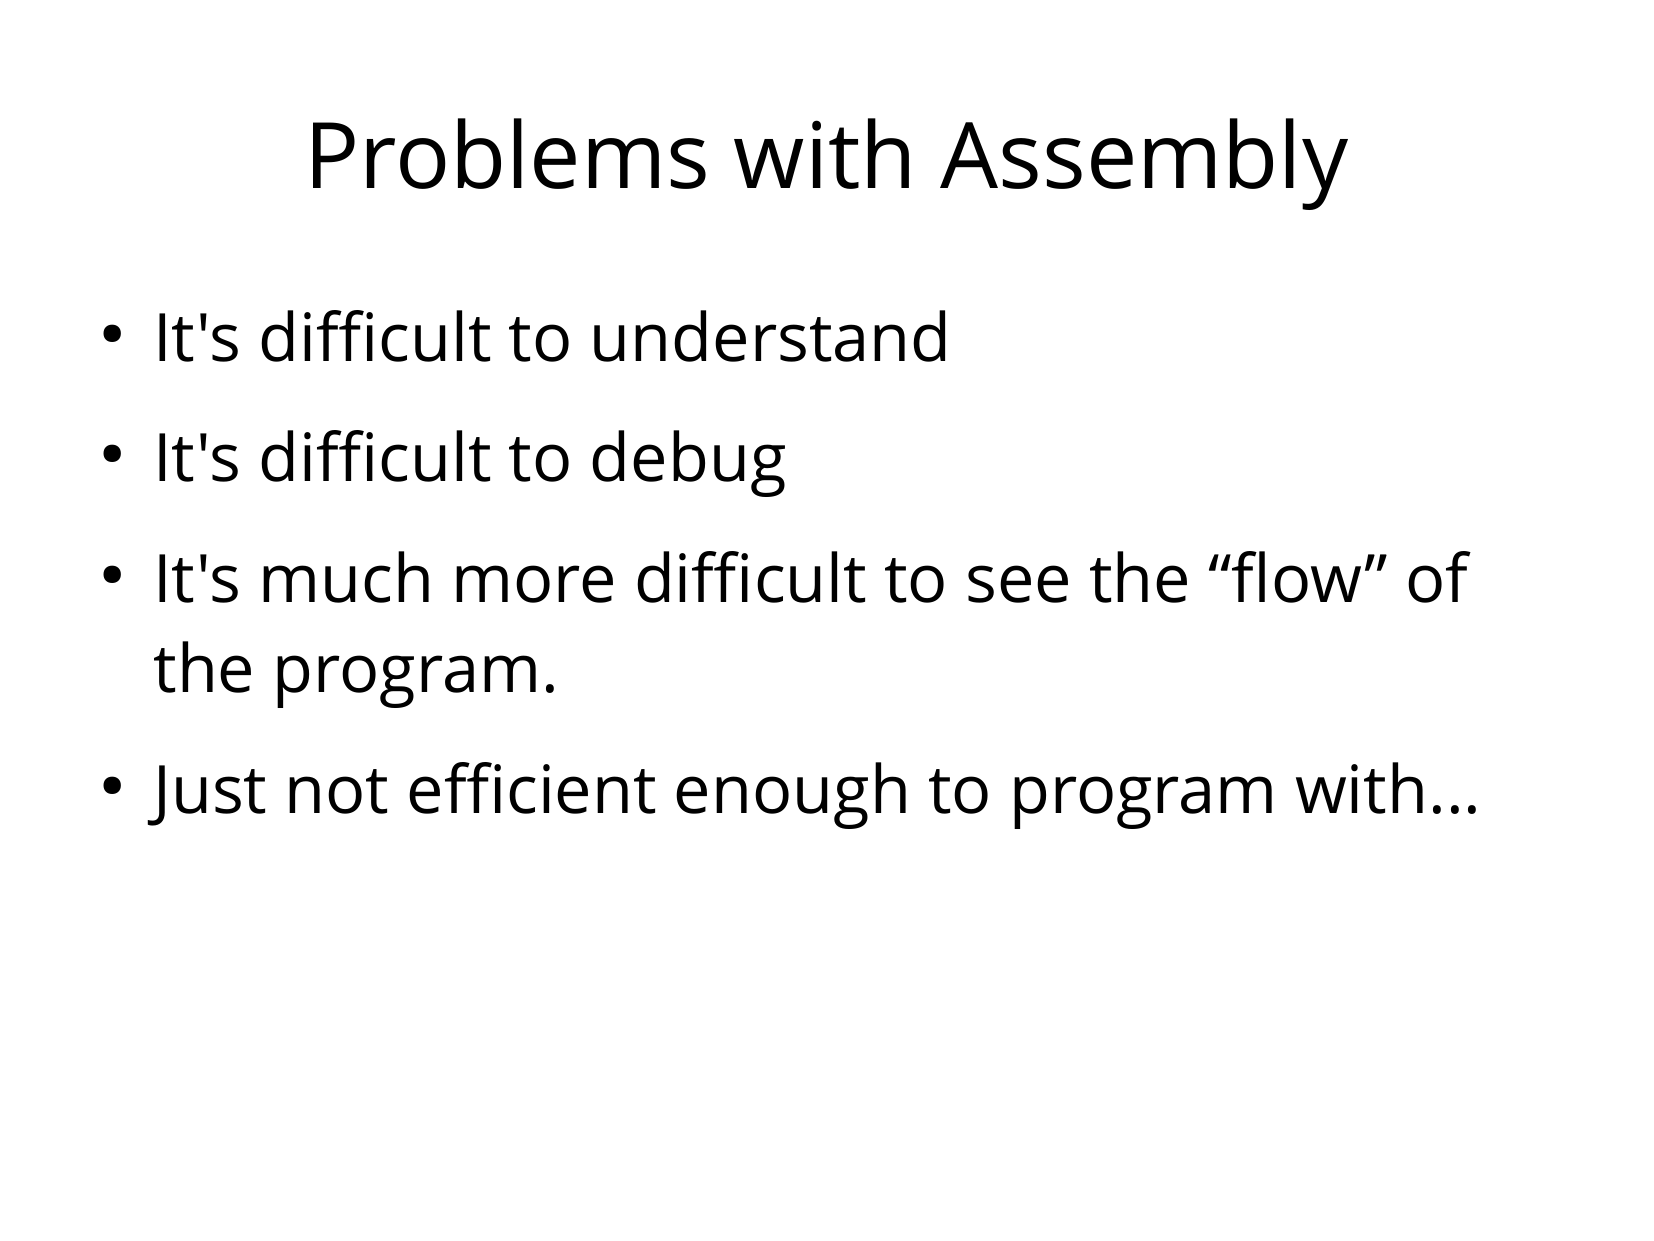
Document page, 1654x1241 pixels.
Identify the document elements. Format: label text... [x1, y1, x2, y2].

title Problems with Assembly [82, 49, 1571, 257]
list It's difficult to understand It's difficult to debug It's much more difficult to see the “flow” of the program. Just not efficient enough to program with... [82, 290, 1571, 1010]
